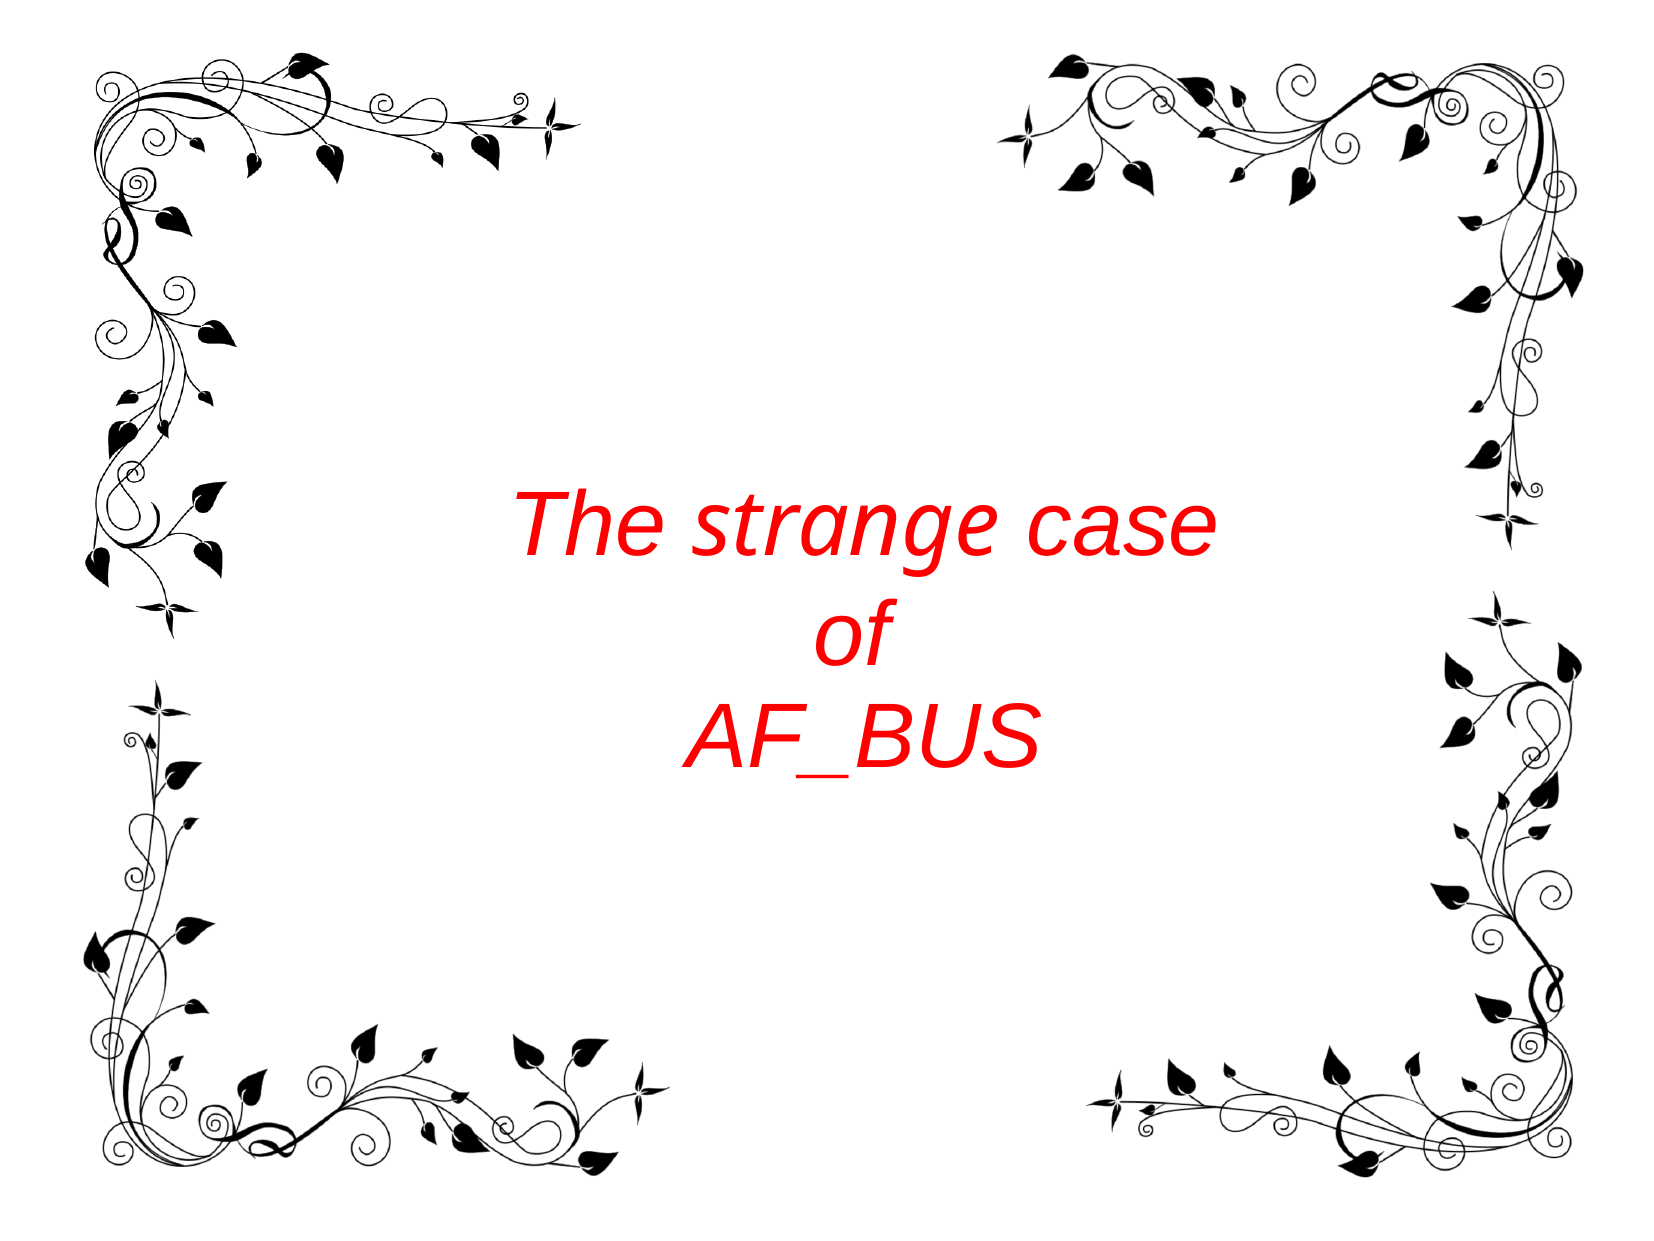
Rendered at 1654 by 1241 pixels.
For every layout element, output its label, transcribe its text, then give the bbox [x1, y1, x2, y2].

picture [1080, 585, 1591, 1186]
picture [1181, 512, 1208, 526]
picture [75, 44, 586, 646]
picture [990, 45, 1591, 556]
picture [75, 675, 676, 1186]
text_box The strange case of AF_BUS [493, 449, 1160, 791]
